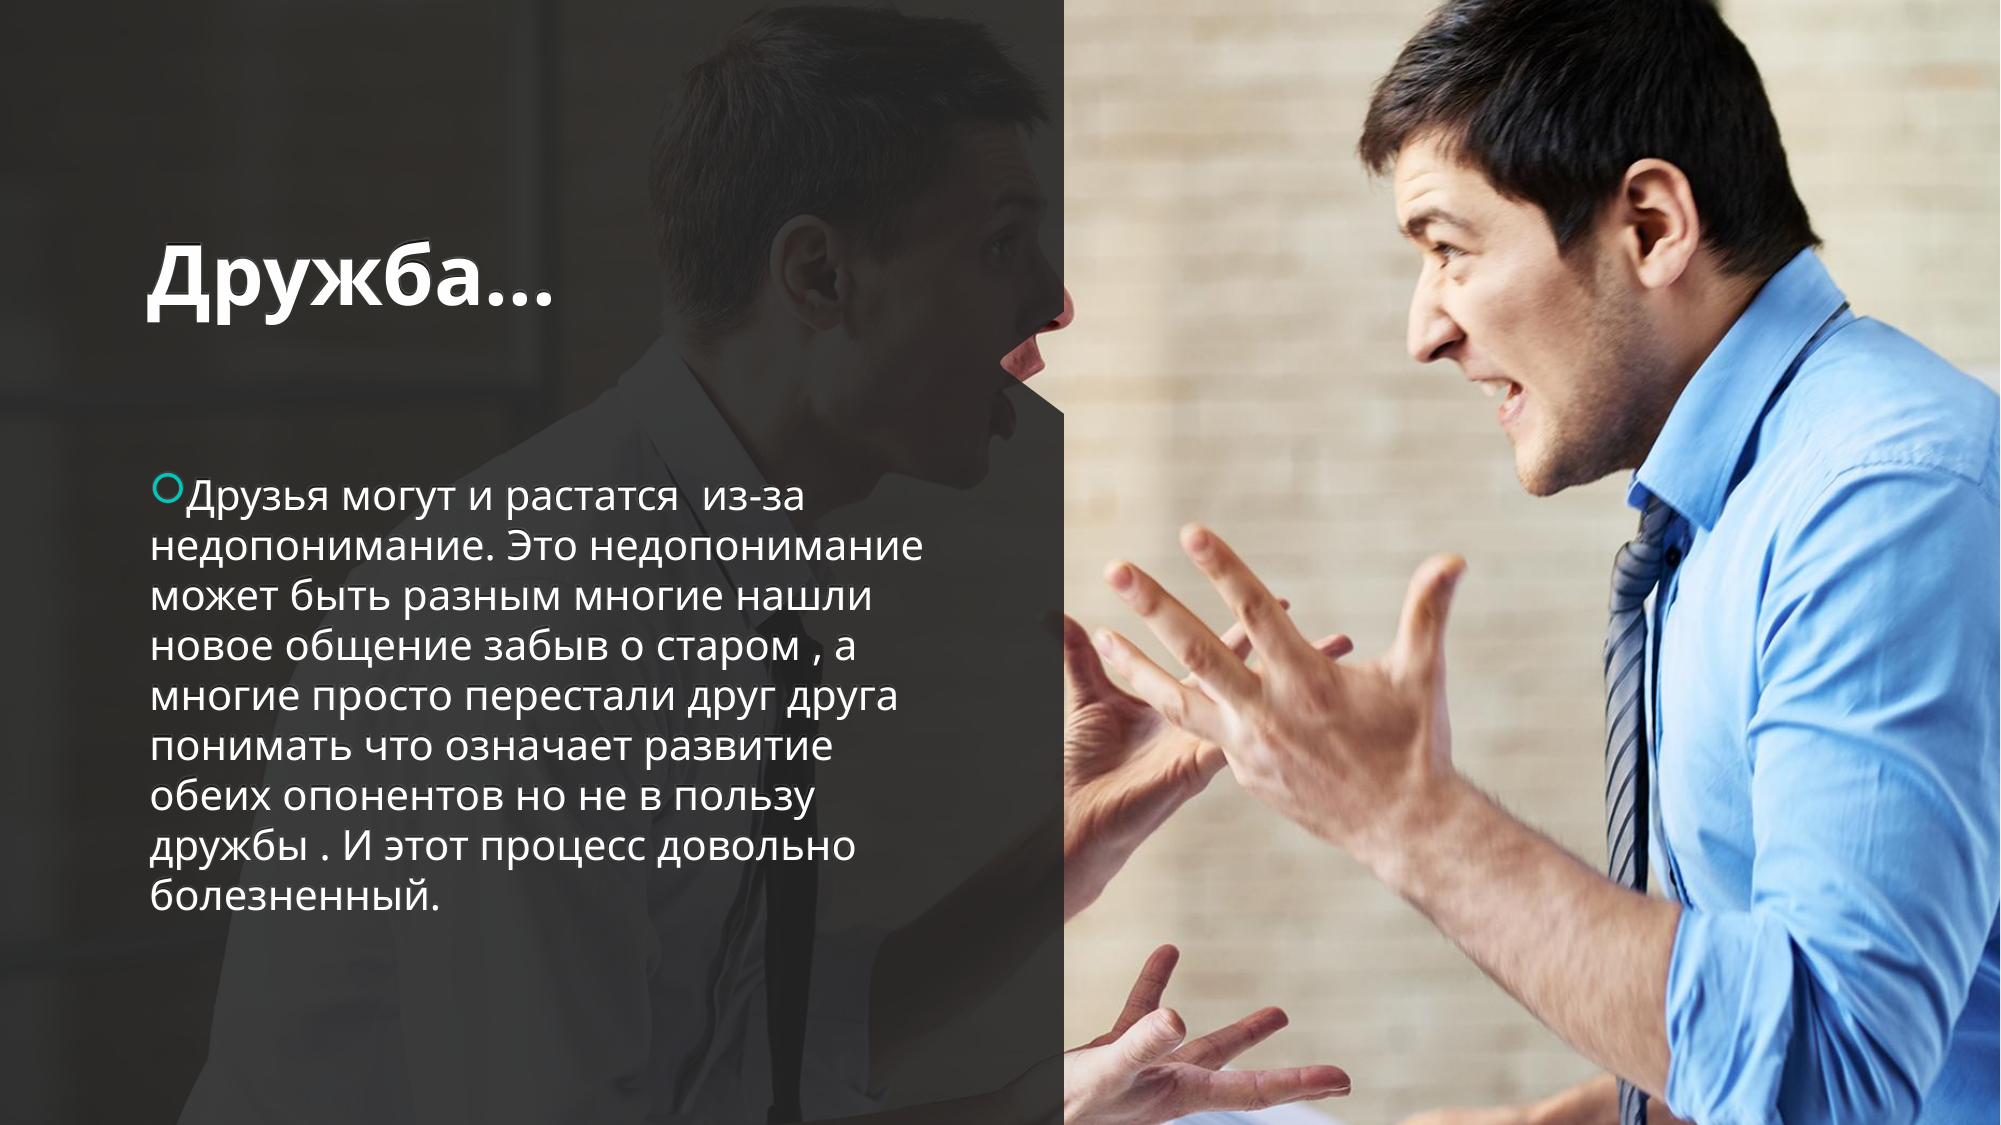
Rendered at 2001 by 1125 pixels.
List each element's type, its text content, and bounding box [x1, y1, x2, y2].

picture [1001, 0, 2000, 1125]
text_box [0, 0, 1064, 1125]
title Дружба... [132, 73, 942, 330]
list Друзья могут и растатся из-за недопонимание. Это недопонимание может быть разным многие нашли новое общение забыв о старом , а многие просто перестали друг друга понимать что означает развитие обеих опонентов но не в пользу дружбы . И этот процесс довольно болезненный. [134, 395, 942, 992]
